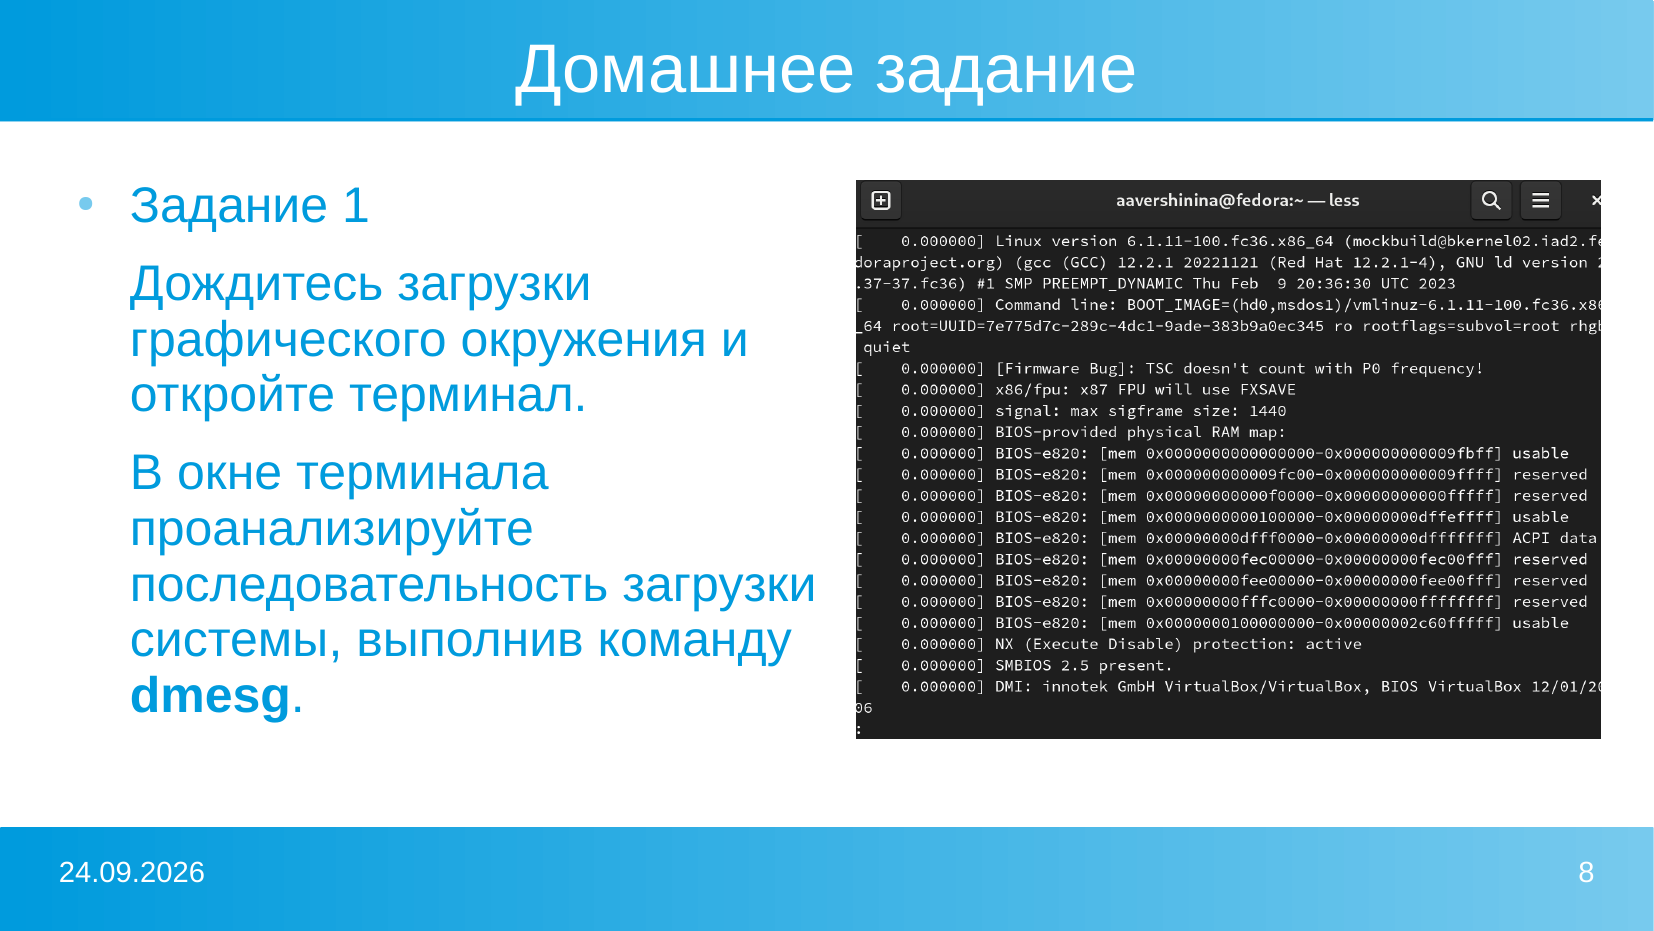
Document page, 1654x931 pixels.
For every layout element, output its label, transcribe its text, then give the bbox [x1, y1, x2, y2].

picture [856, 180, 1601, 739]
list Задание 1 Дождитесь загрузки графического окружения и откройте терминал. В окне терминала проанализируйте последовательность загрузки системы, выполнив команду dmesg. [59, 177, 916, 768]
title Домашнее задание [59, 29, 1595, 108]
